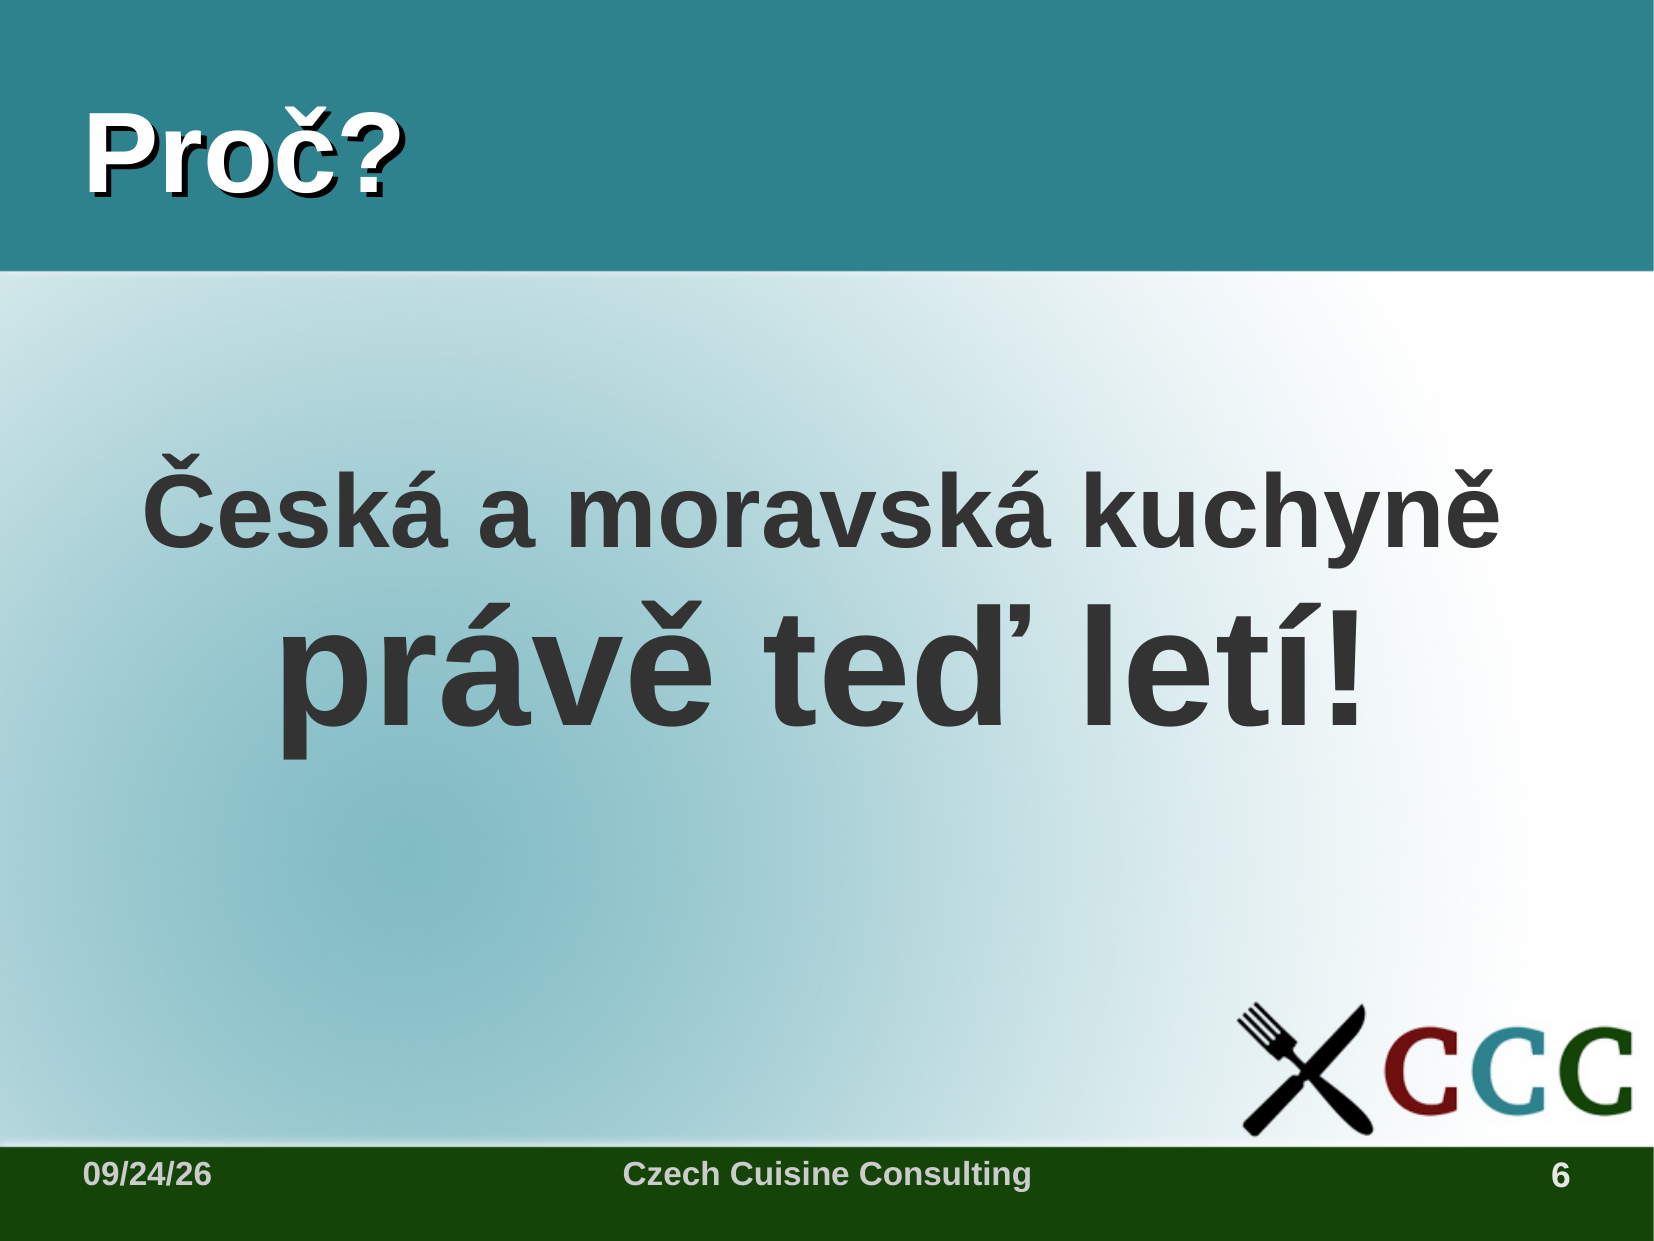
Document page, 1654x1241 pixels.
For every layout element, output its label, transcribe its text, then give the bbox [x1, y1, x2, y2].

title Proč? [82, 49, 1571, 257]
picture [0, 0, 1654, 1241]
list Česká a moravská kuchyně právě teď letí! [60, 330, 1516, 1010]
